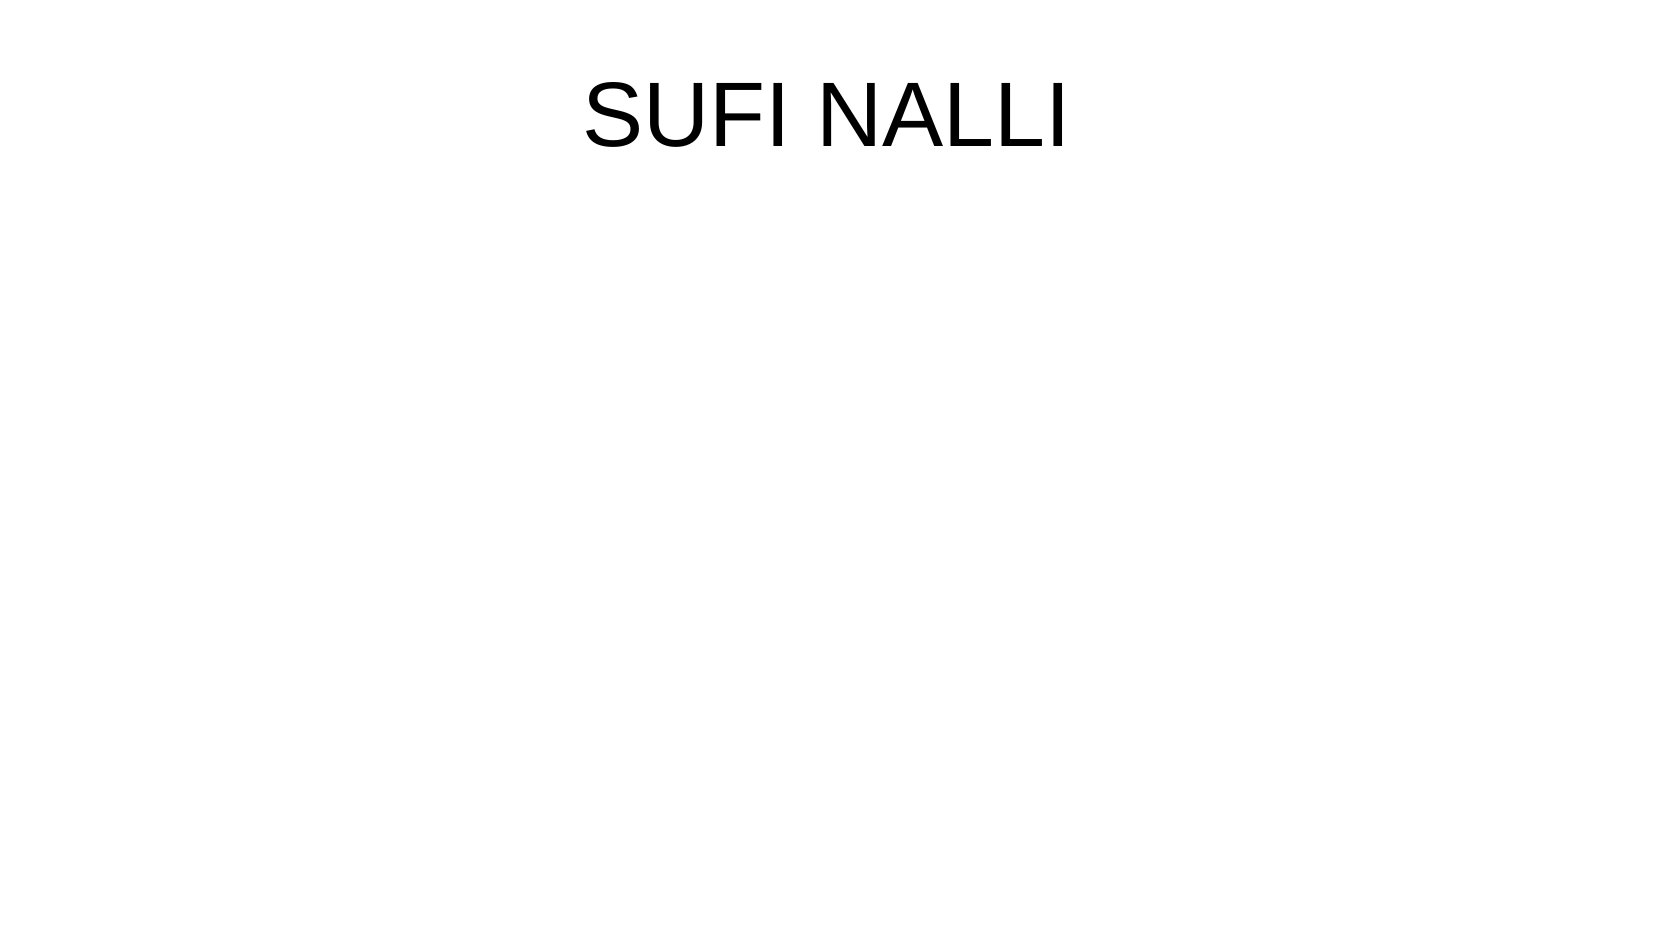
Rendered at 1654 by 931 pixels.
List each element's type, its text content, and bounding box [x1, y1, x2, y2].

title SUFI NALLI [82, 37, 1571, 193]
